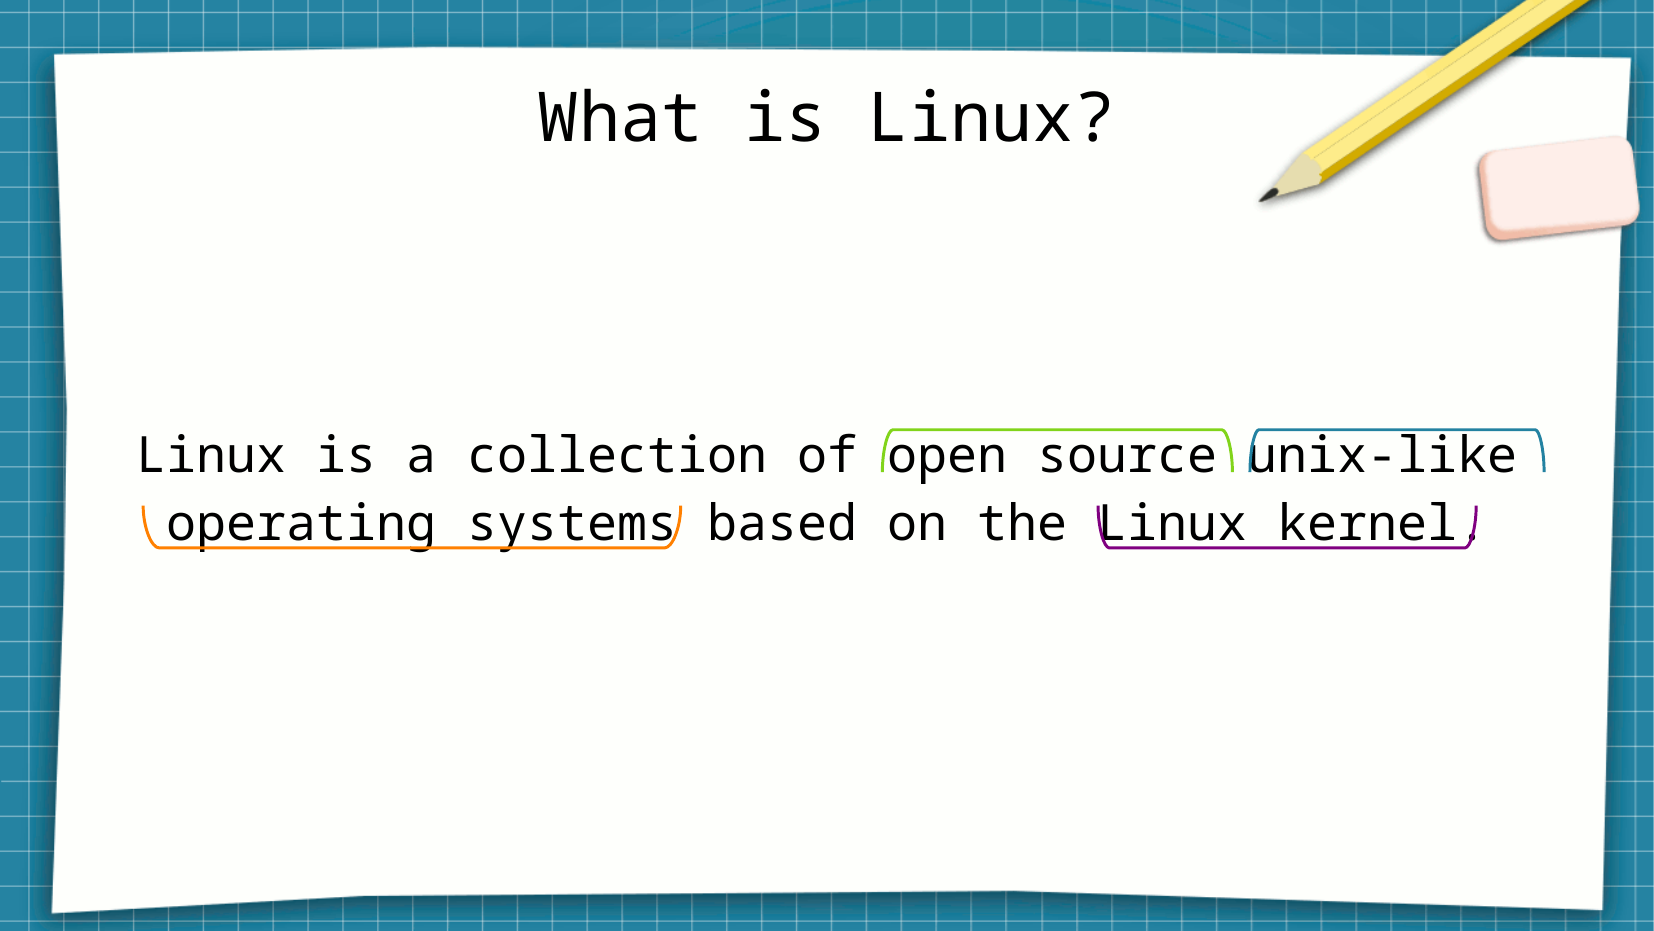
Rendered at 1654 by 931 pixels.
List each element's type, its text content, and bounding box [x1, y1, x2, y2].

picture [0, 0, 1654, 931]
text_box Linux is a collection of open source unix-like operating systems based on the Linux kernel. [82, 217, 1571, 758]
title What is Linux? [82, 37, 1571, 193]
